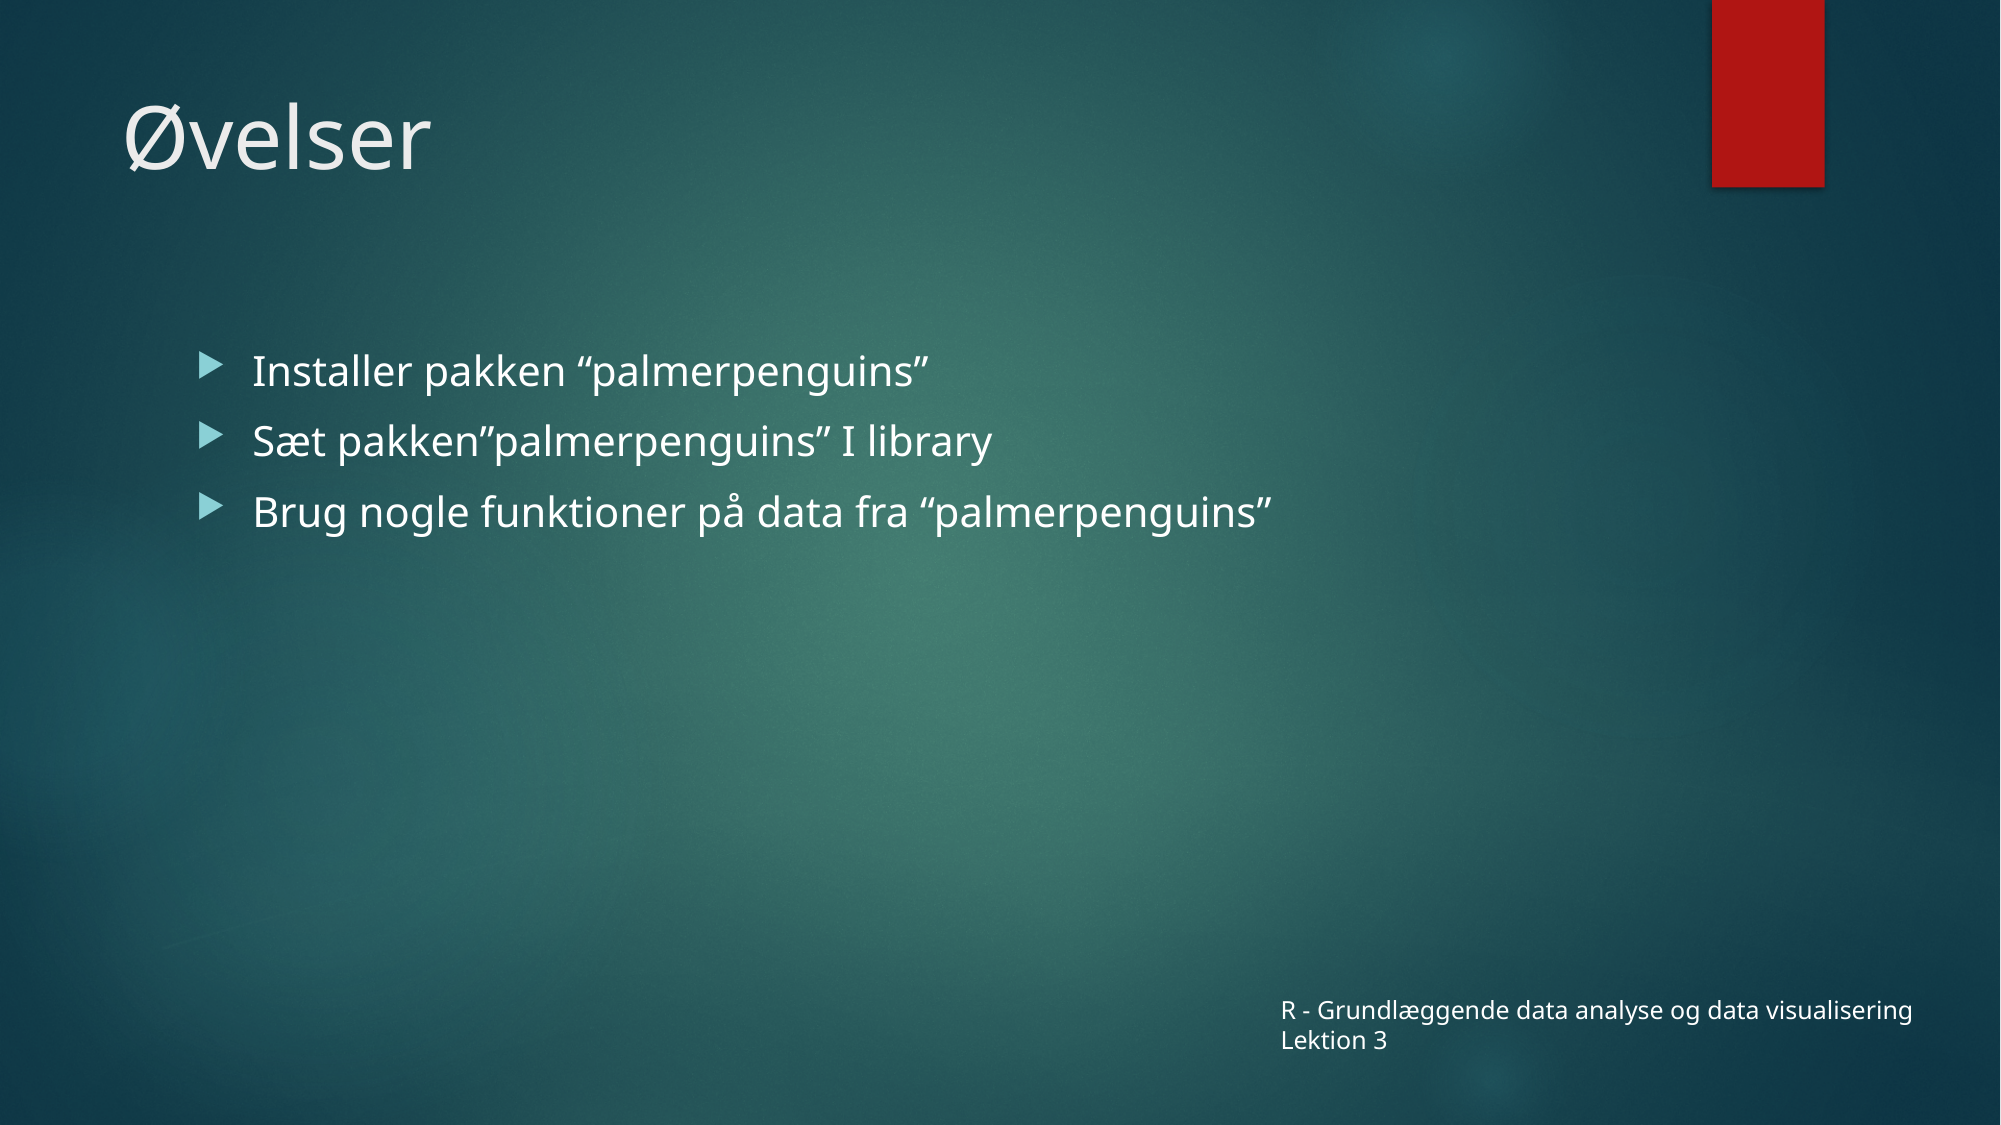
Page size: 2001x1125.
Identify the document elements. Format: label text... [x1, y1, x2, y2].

picture [0, 0, 2001, 1125]
list Installer pakken “palmerpenguins” Sæt pakken”palmerpenguins” I library Brug nogle funktioner på data fra “palmerpenguins” [181, 336, 1649, 1025]
title Øvelser [106, 74, 1649, 304]
text_box R - Grundlæggende data analyse og data visualisering Lektion 3 [1265, 987, 1974, 1062]
